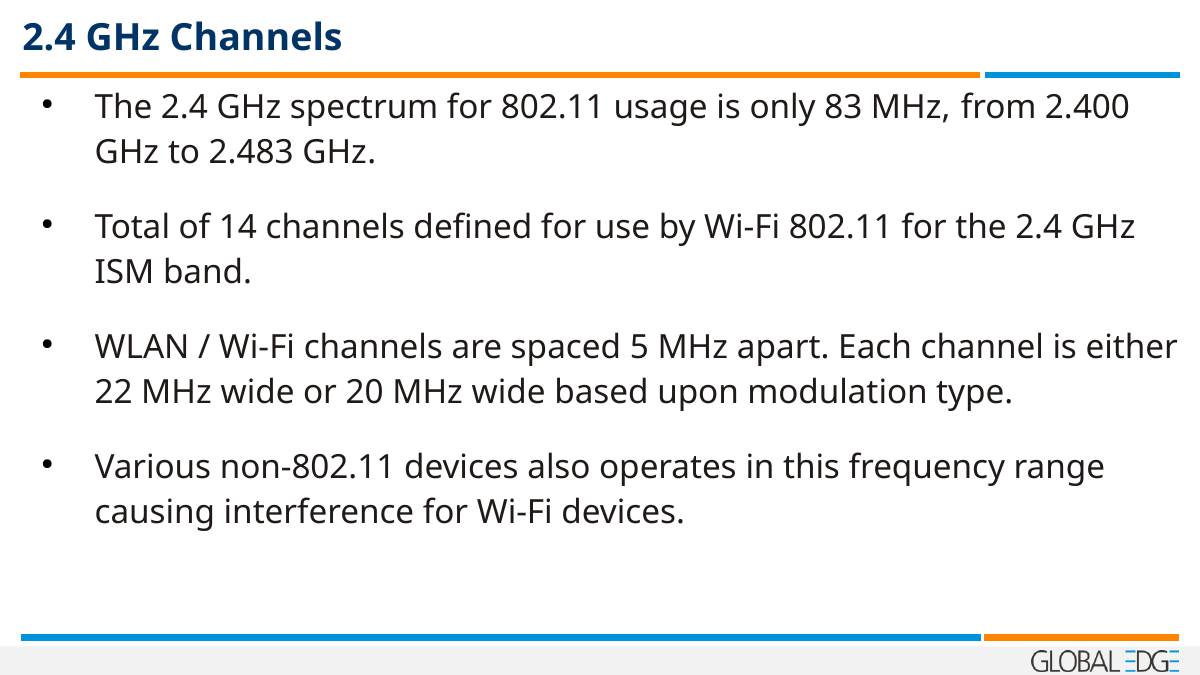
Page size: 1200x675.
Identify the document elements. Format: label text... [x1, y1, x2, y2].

title 2.4 GHz Channels [12, 9, 1088, 63]
picture [1031, 650, 1179, 672]
list The 2.4 GHz spectrum for 802.11 usage is only 83 MHz, from 2.400 GHz to 2.483 GHz. Total of 14 channels defined for use by Wi-Fi 802.11 for the 2.4 GHz ISM band. WLAN / Wi-Fi channels are spaced 5 MHz apart. Each channel is either 22 MHz wide or 20 MHz wide based upon modulation type. Various non-802.11 devices also operates in this frequency range causing interference for Wi-Fi devices. [23, 82, 1182, 626]
